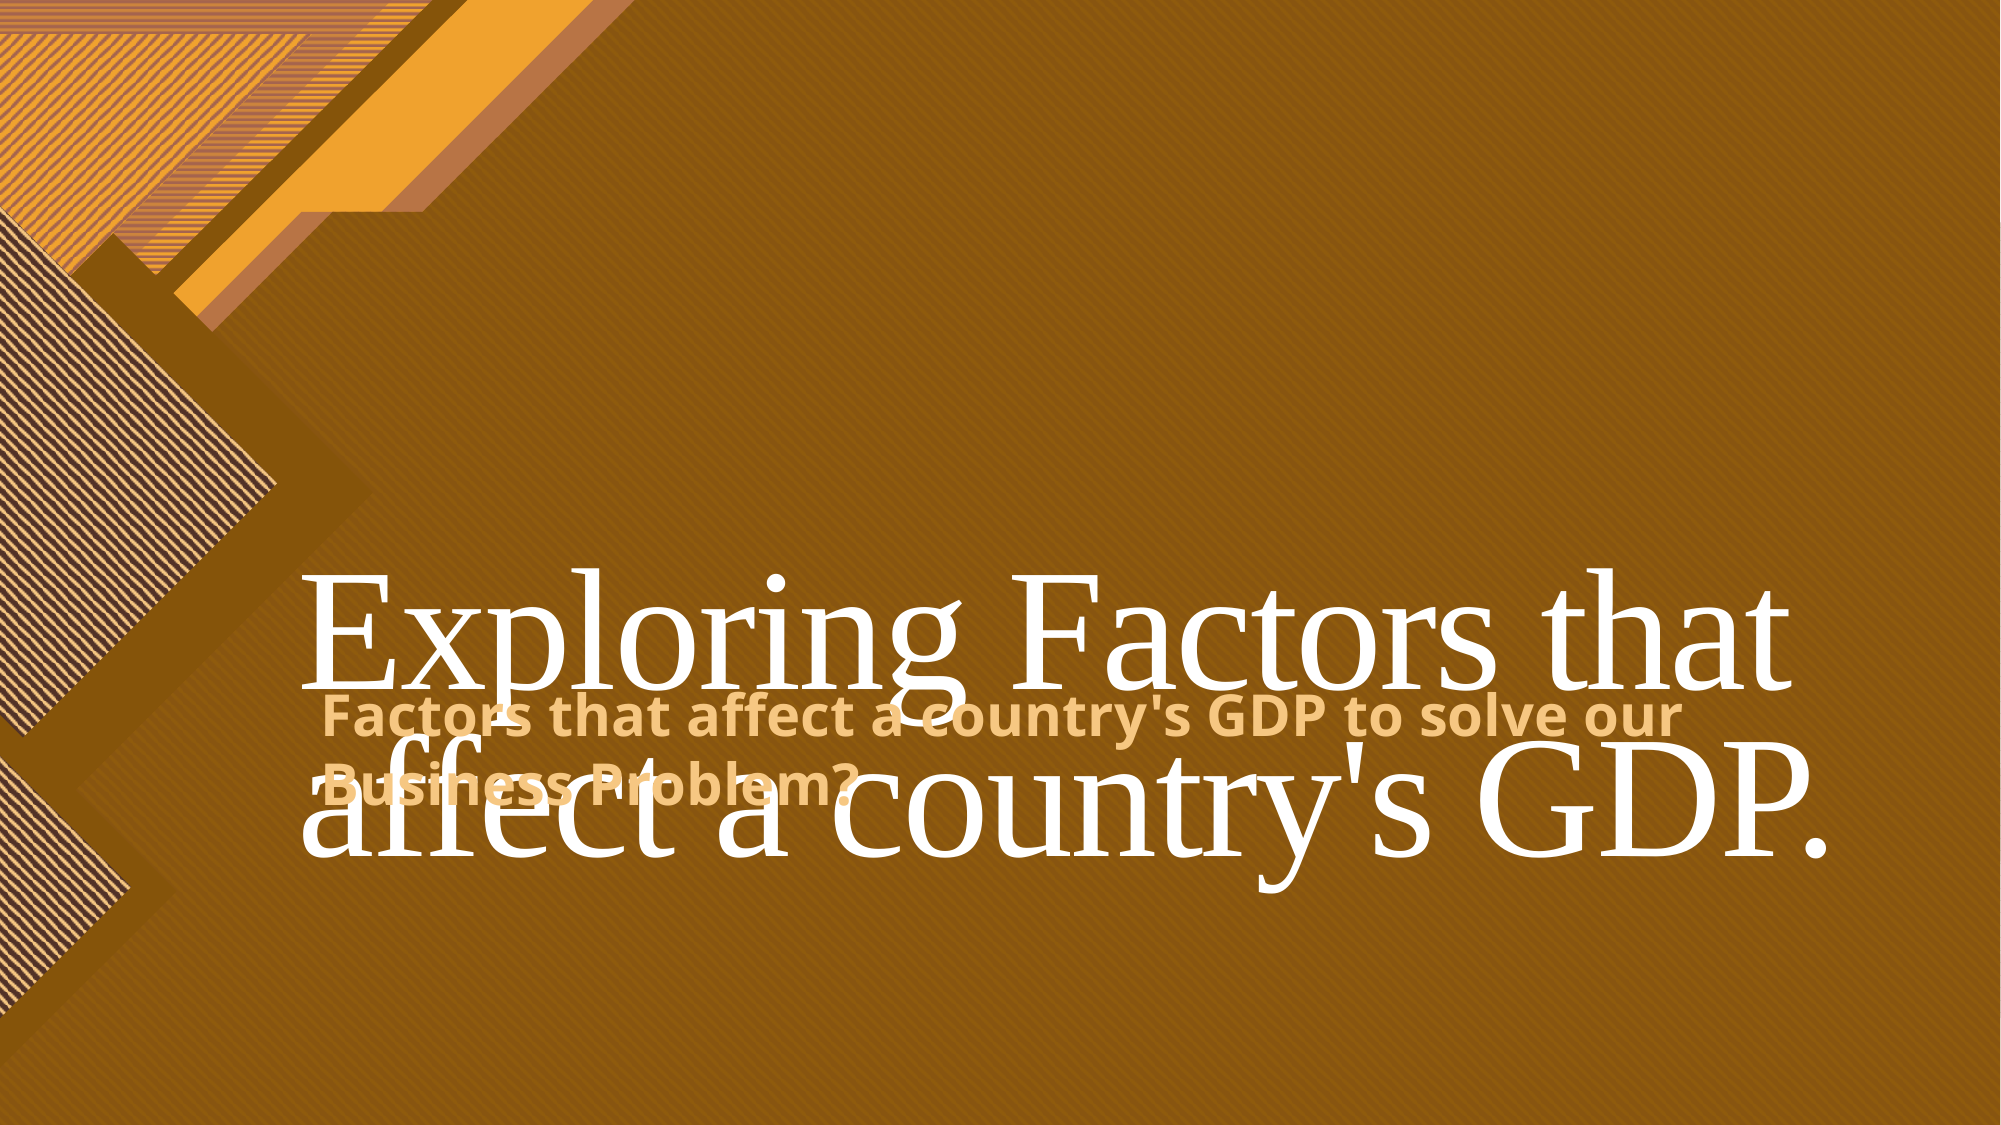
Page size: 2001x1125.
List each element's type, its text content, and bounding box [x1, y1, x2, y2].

title Exploring Factors that affect a country's GDP. [282, 140, 2000, 768]
text_box Factors that affect a country's GDP to solve our Business Problem? [305, 670, 1895, 830]
